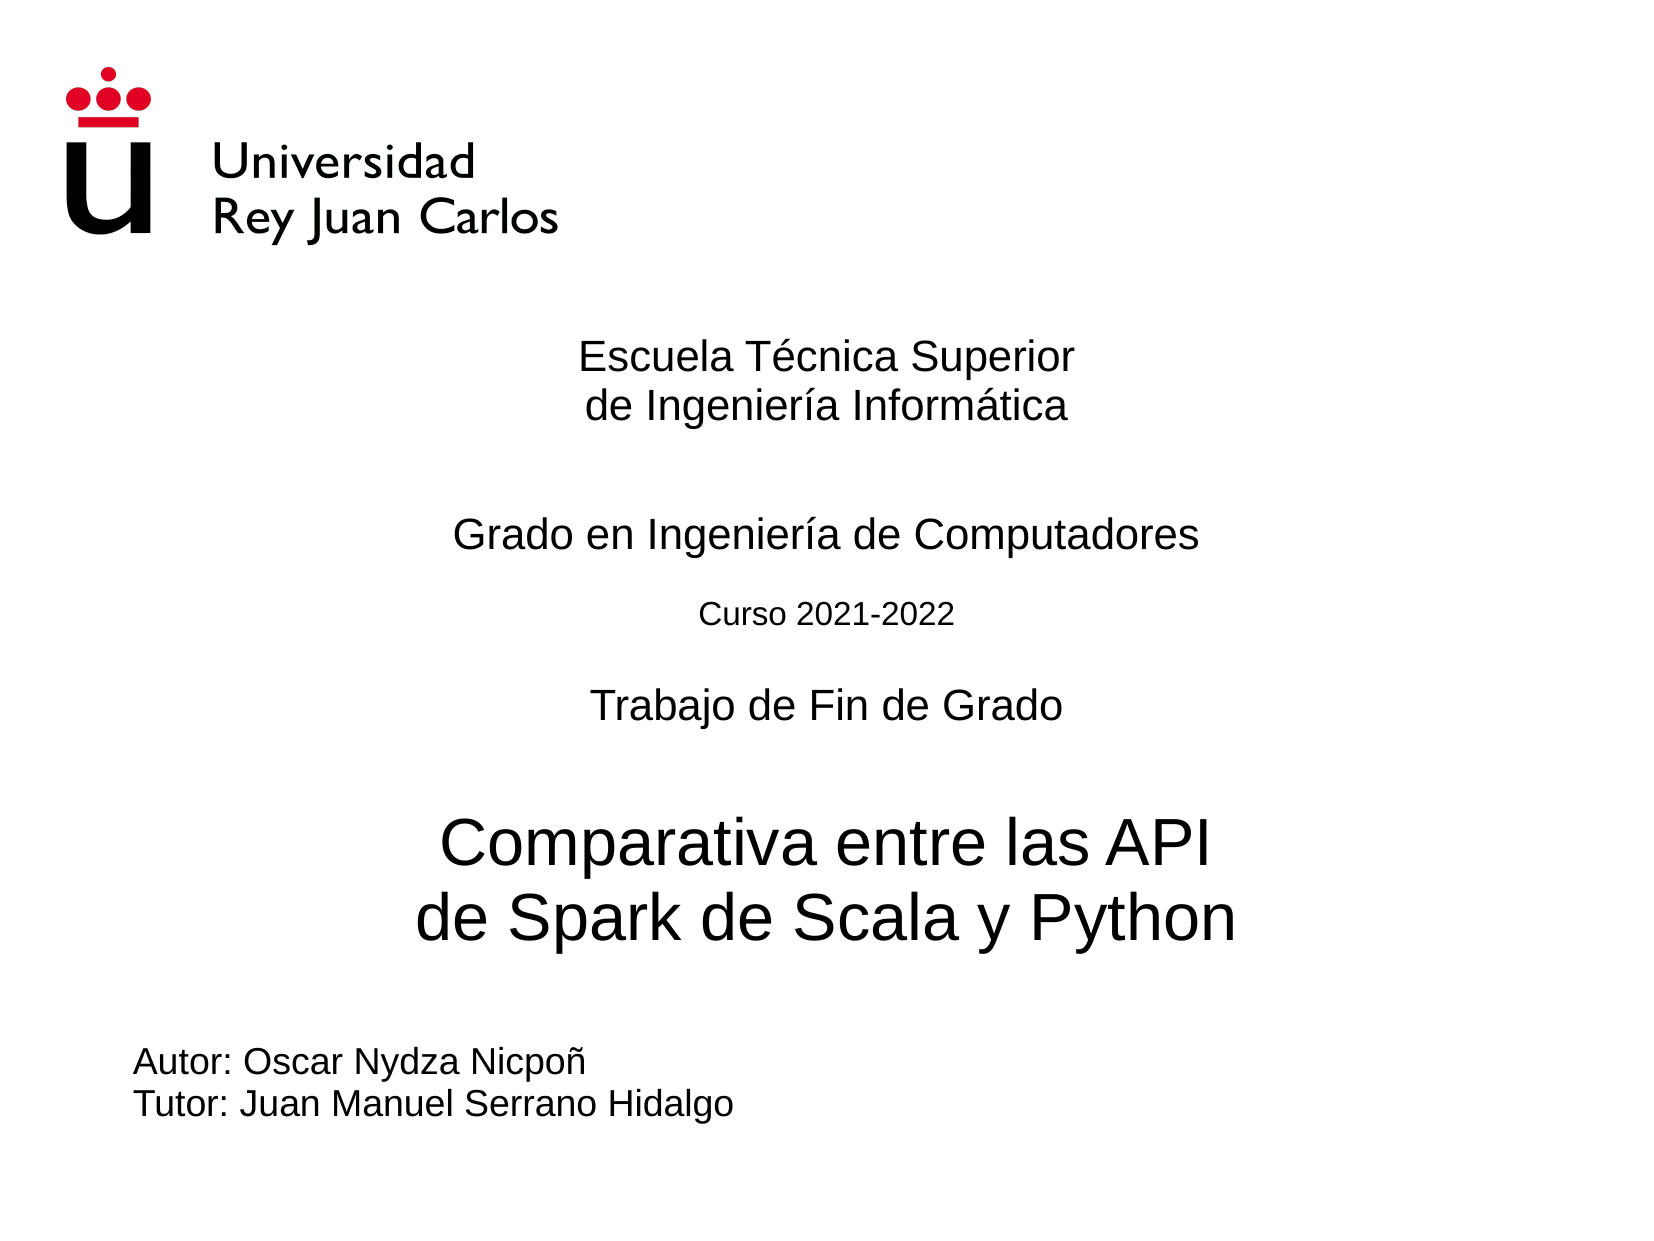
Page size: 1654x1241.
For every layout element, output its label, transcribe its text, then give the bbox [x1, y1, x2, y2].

text_box Autor: Oscar Nydza Nicpoñ Tutor: Juan Manuel Serrano Hidalgo [118, 1033, 768, 1175]
picture [59, 23, 562, 290]
text_box Grado en Ingeniería de Computadores Curso 2021-2022 Trabajo de Fin de Grado [295, 383, 1359, 759]
text_box Escuela Técnica Superior de Ingeniería Informática [561, 324, 1093, 443]
subtitle Comparativa entre las API de Spark de Scala y Python [413, 759, 1241, 1045]
